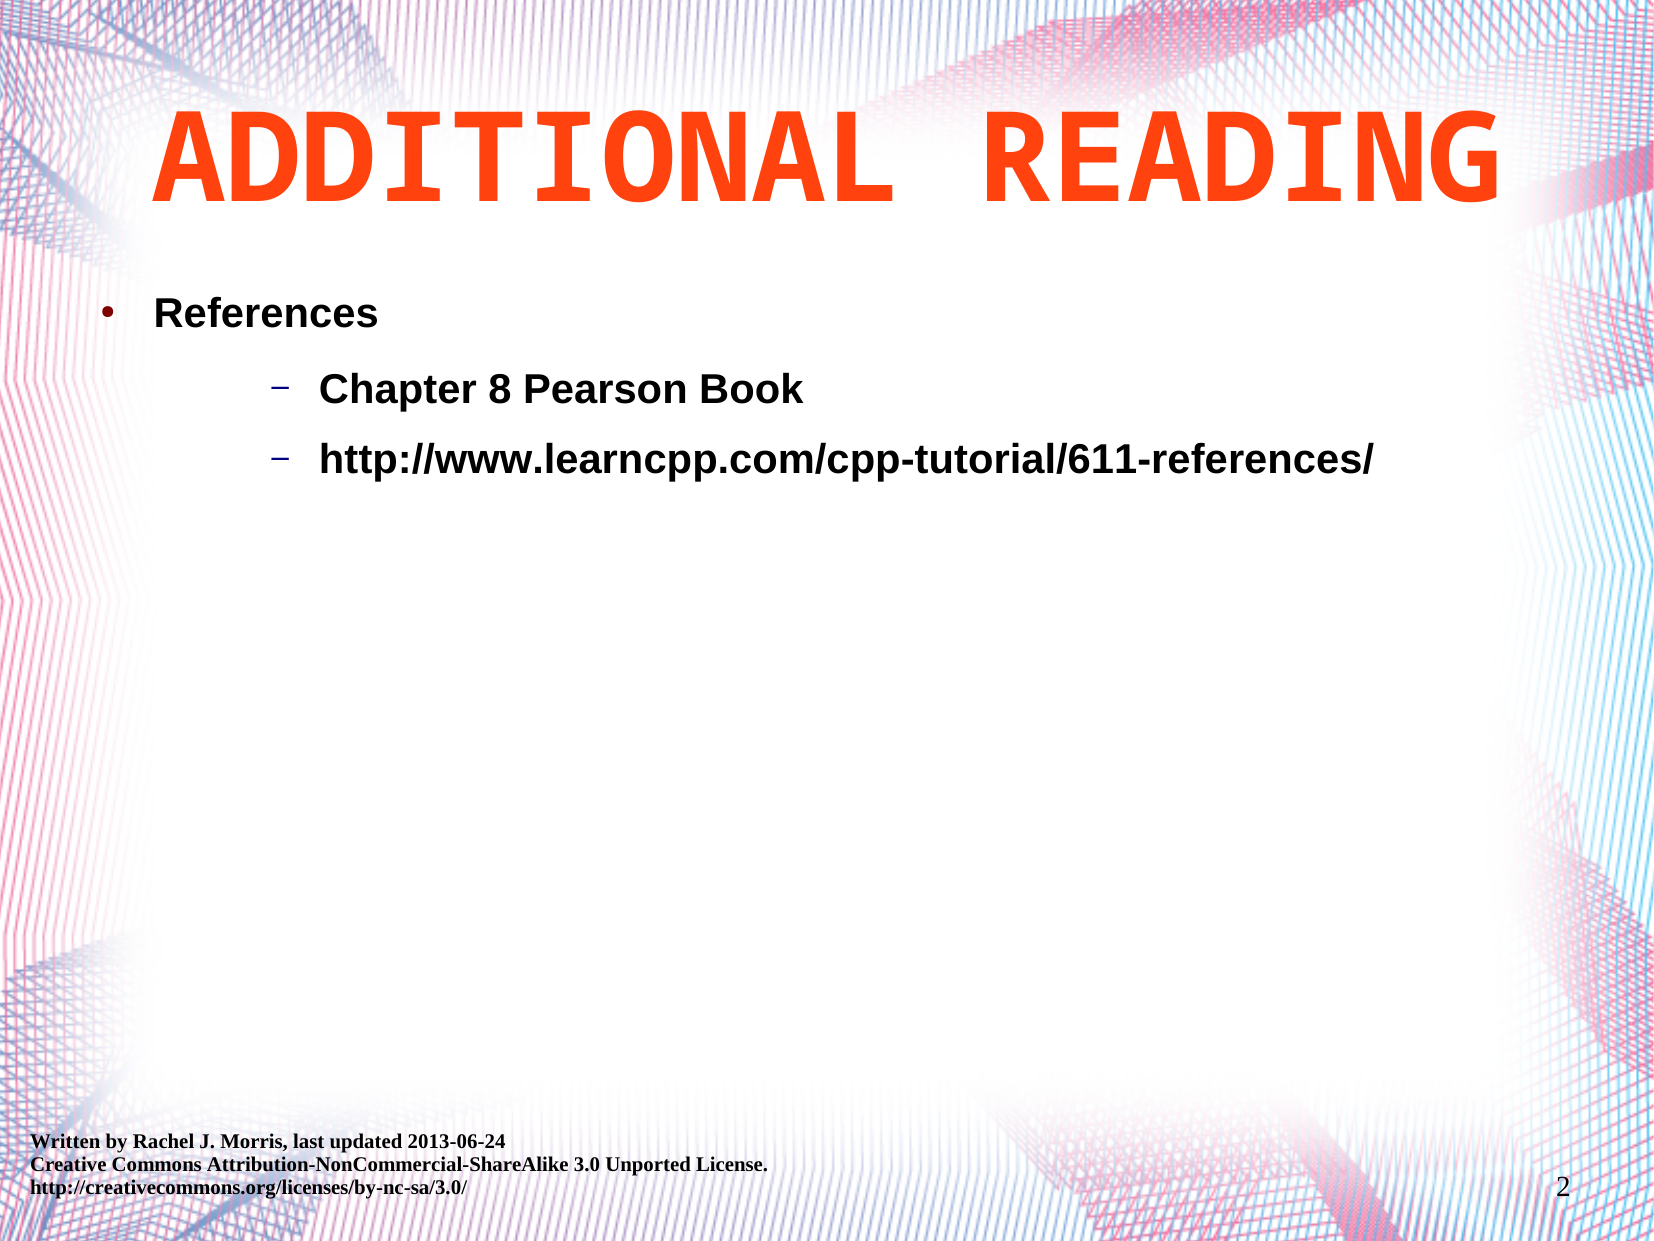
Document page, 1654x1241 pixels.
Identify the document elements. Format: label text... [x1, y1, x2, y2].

picture [0, 0, 1654, 1241]
list References Chapter 8 Pearson Book http://www.learncpp.com/cpp-tutorial/611-references/ [82, 290, 1571, 1010]
title ADDITIONAL READING [82, 49, 1571, 257]
